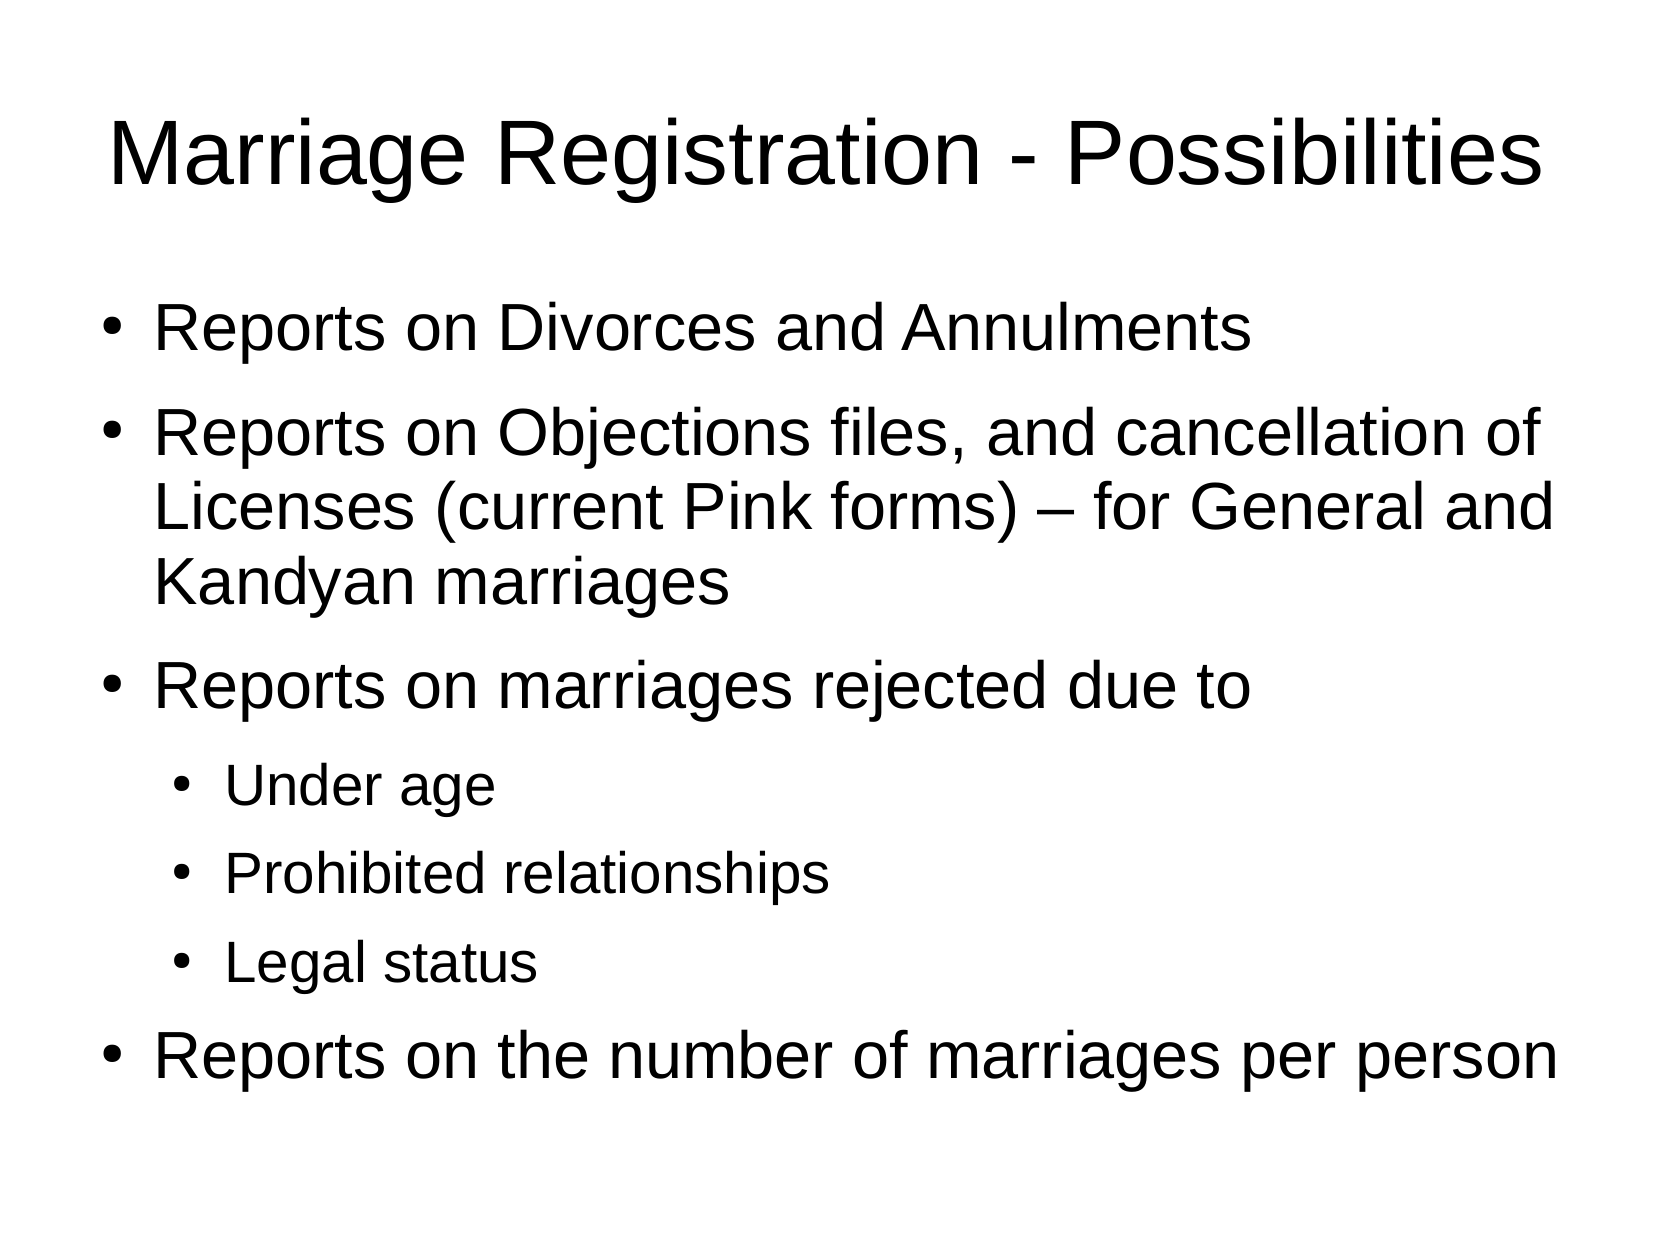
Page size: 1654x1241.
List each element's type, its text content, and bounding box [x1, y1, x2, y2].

title Marriage Registration - Possibilities [82, 56, 1571, 250]
list Reports on Divorces and Annulments Reports on Objections files, and cancellation of Licenses (current Pink forms) – for General and Kandyan marriages Reports on marriages rejected due to Under age Prohibited relationships Legal status Reports on the number of marriages per person [82, 290, 1571, 1109]
